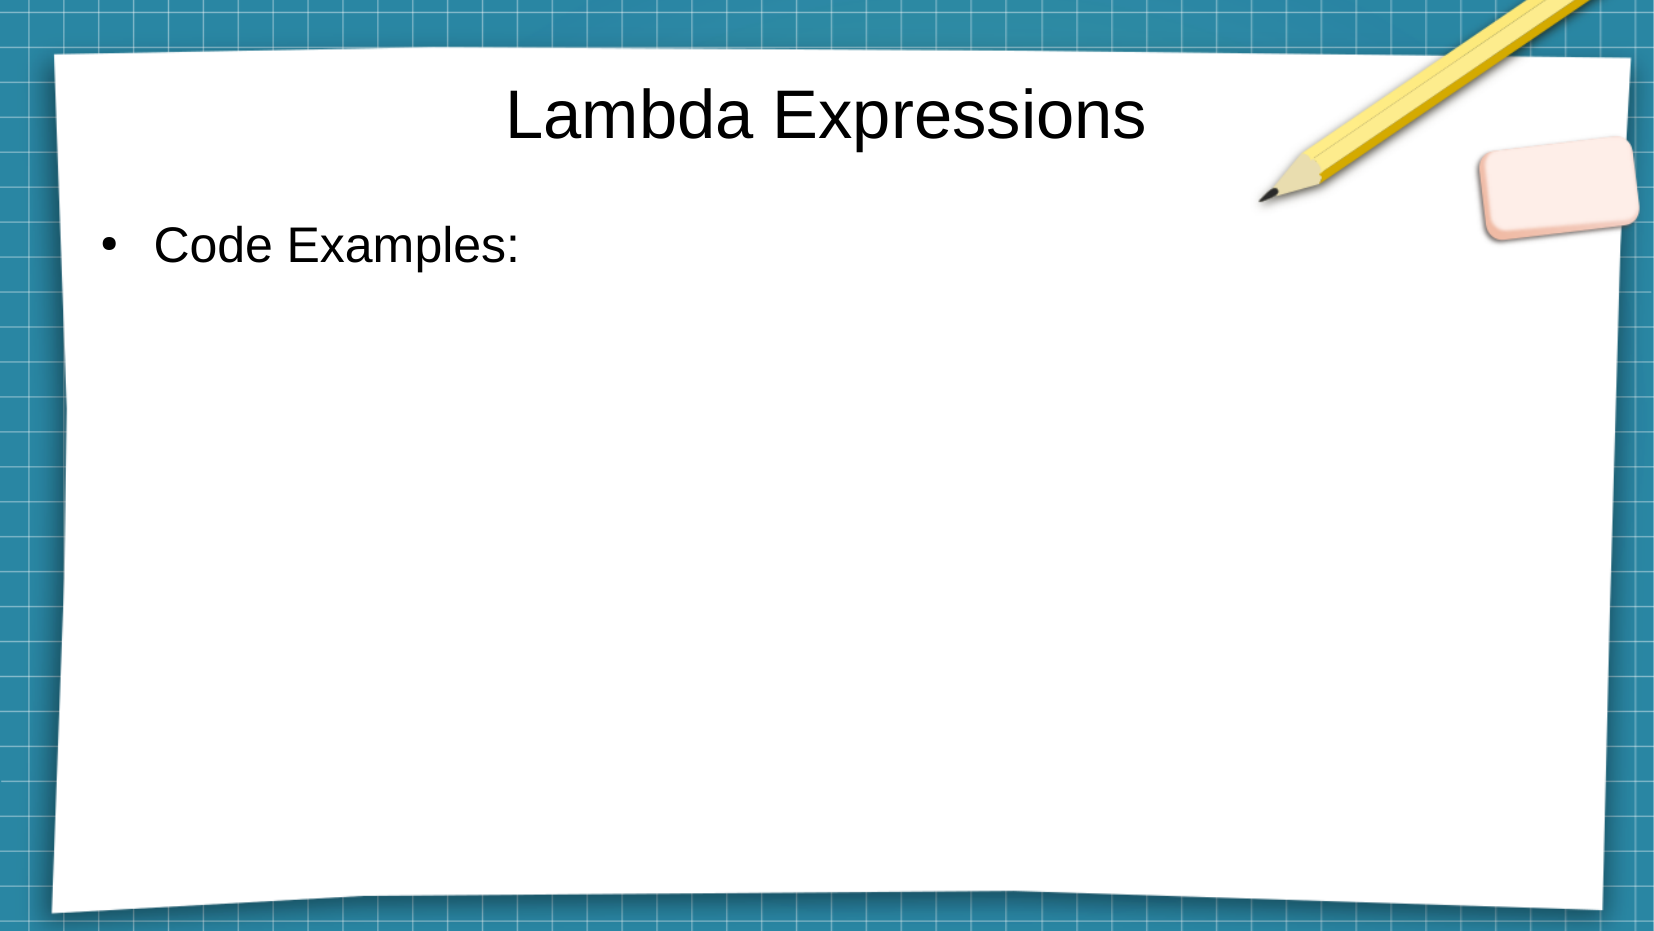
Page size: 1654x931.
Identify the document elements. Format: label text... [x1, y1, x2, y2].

list Code Examples: [82, 217, 1571, 758]
title Lambda Expressions [82, 37, 1571, 193]
picture [0, 0, 1654, 931]
